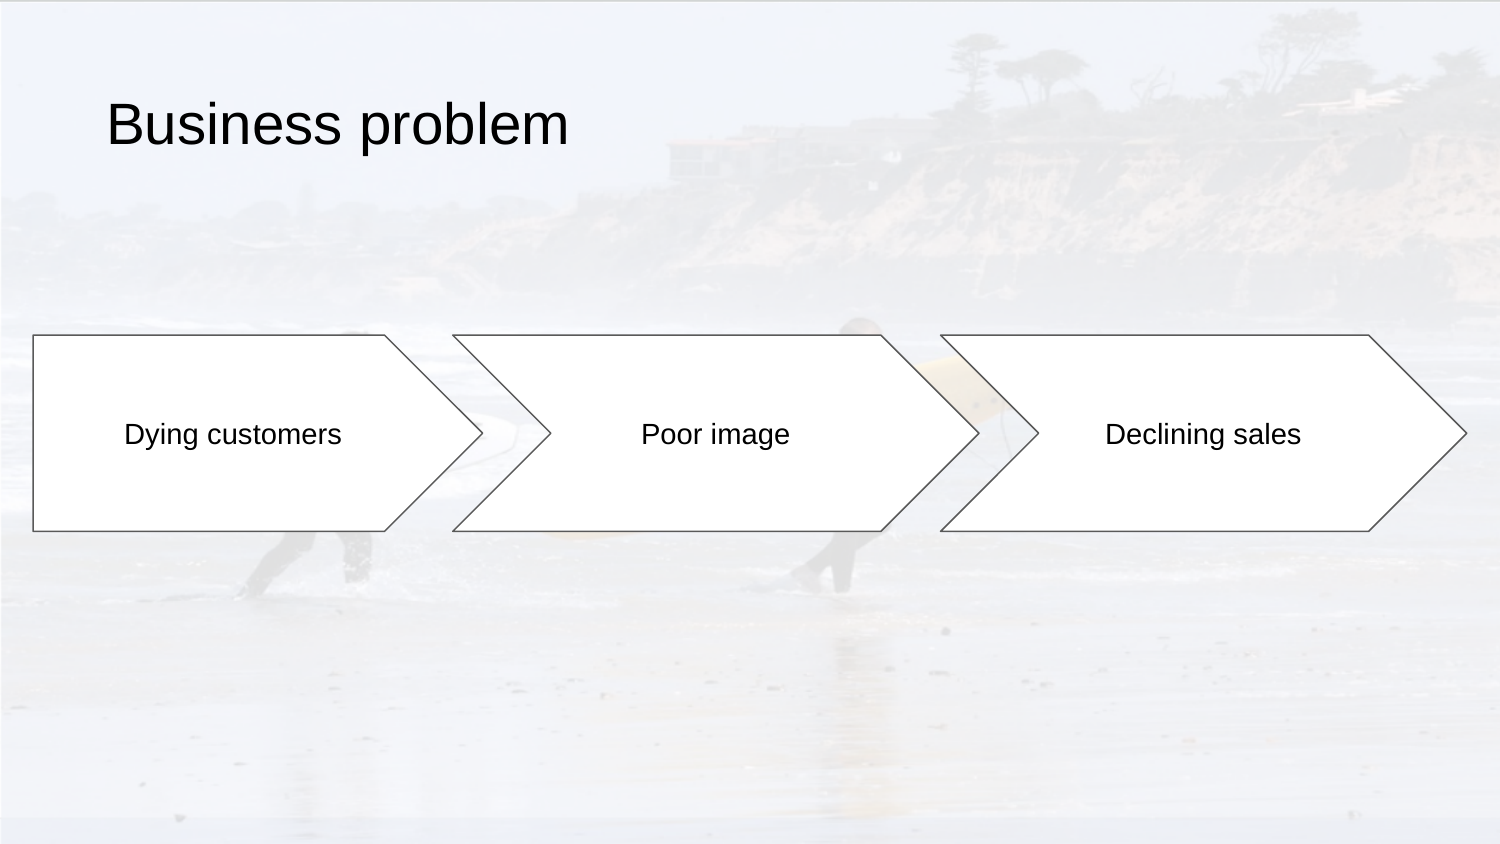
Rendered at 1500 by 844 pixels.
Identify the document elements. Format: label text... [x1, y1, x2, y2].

text_box Declining sales [940, 335, 1467, 532]
text_box Business problem [91, 70, 1119, 171]
picture [0, 0, 1500, 844]
text_box Poor image [452, 335, 980, 532]
text_box Dying customers [33, 335, 483, 532]
